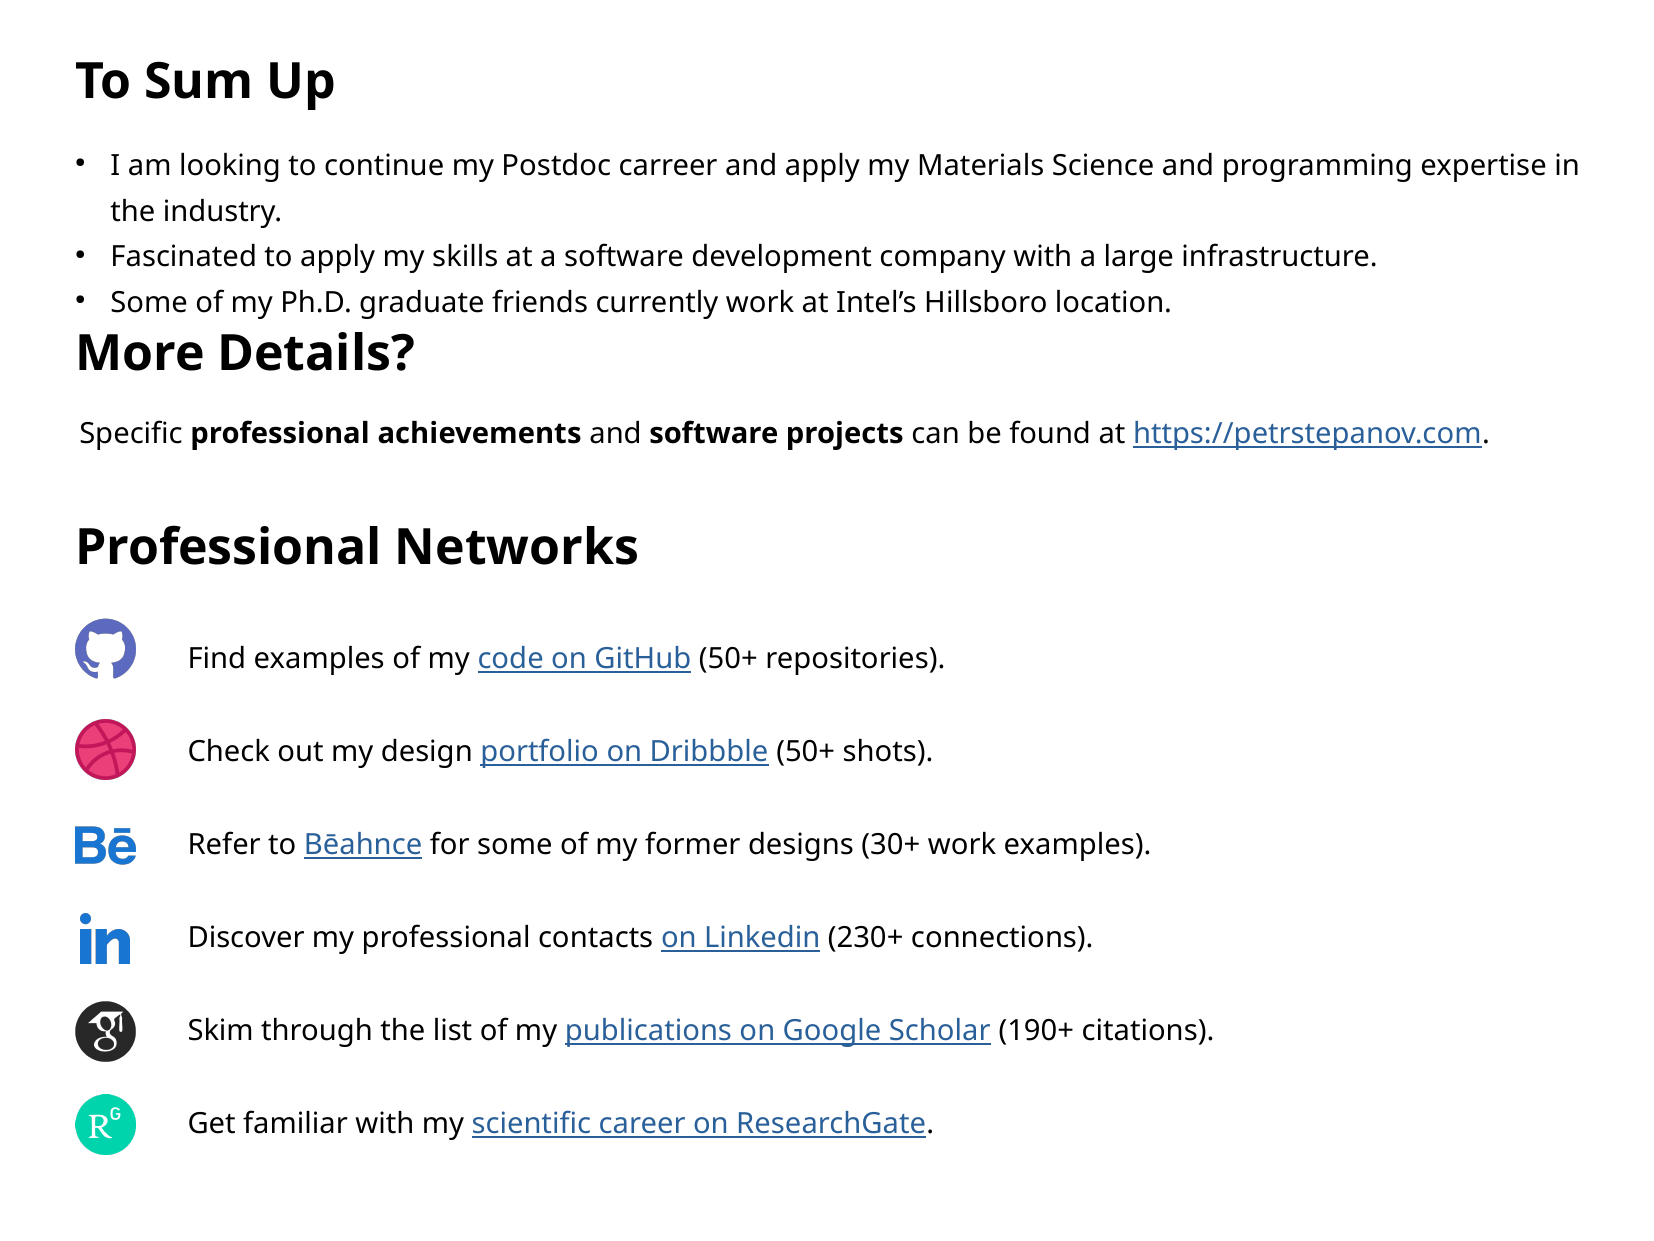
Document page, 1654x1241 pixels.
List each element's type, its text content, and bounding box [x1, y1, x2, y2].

text_box Specific professional achievements and software projects can be found at https://petrstepanov.com. [79, 412, 1576, 482]
picture [75, 719, 136, 780]
text_box I am looking to continue my Postdoc carreer and apply my Materials Science and programming expertise in the industry. Fascinated to apply my skills at a software development company with a large infrastructure. Some of my Ph.D. graduate friends currently work at Intel’s Hillsboro location. [75, 138, 1588, 297]
text_box Professional Networks [75, 511, 1576, 586]
text_box More Details? [75, 316, 1576, 391]
text_box Find examples of my code on GitHub (50+ repositories). Check out my design portfolio on Dribbble (50+ shots). Refer to Bēahnce for some of my former designs (30+ work examples). Discover my professional contacts on Linkedin (230+ connections). Skim through the list of my publications on Google Scholar (190+ citations). Get familiar with my scientific career on ResearchGate. [187, 602, 1576, 1143]
picture [75, 815, 136, 876]
picture [80, 913, 130, 964]
picture [75, 1001, 136, 1062]
text_box To Sum Up [75, 45, 1576, 120]
picture [75, 1094, 136, 1155]
picture [75, 618, 136, 679]
